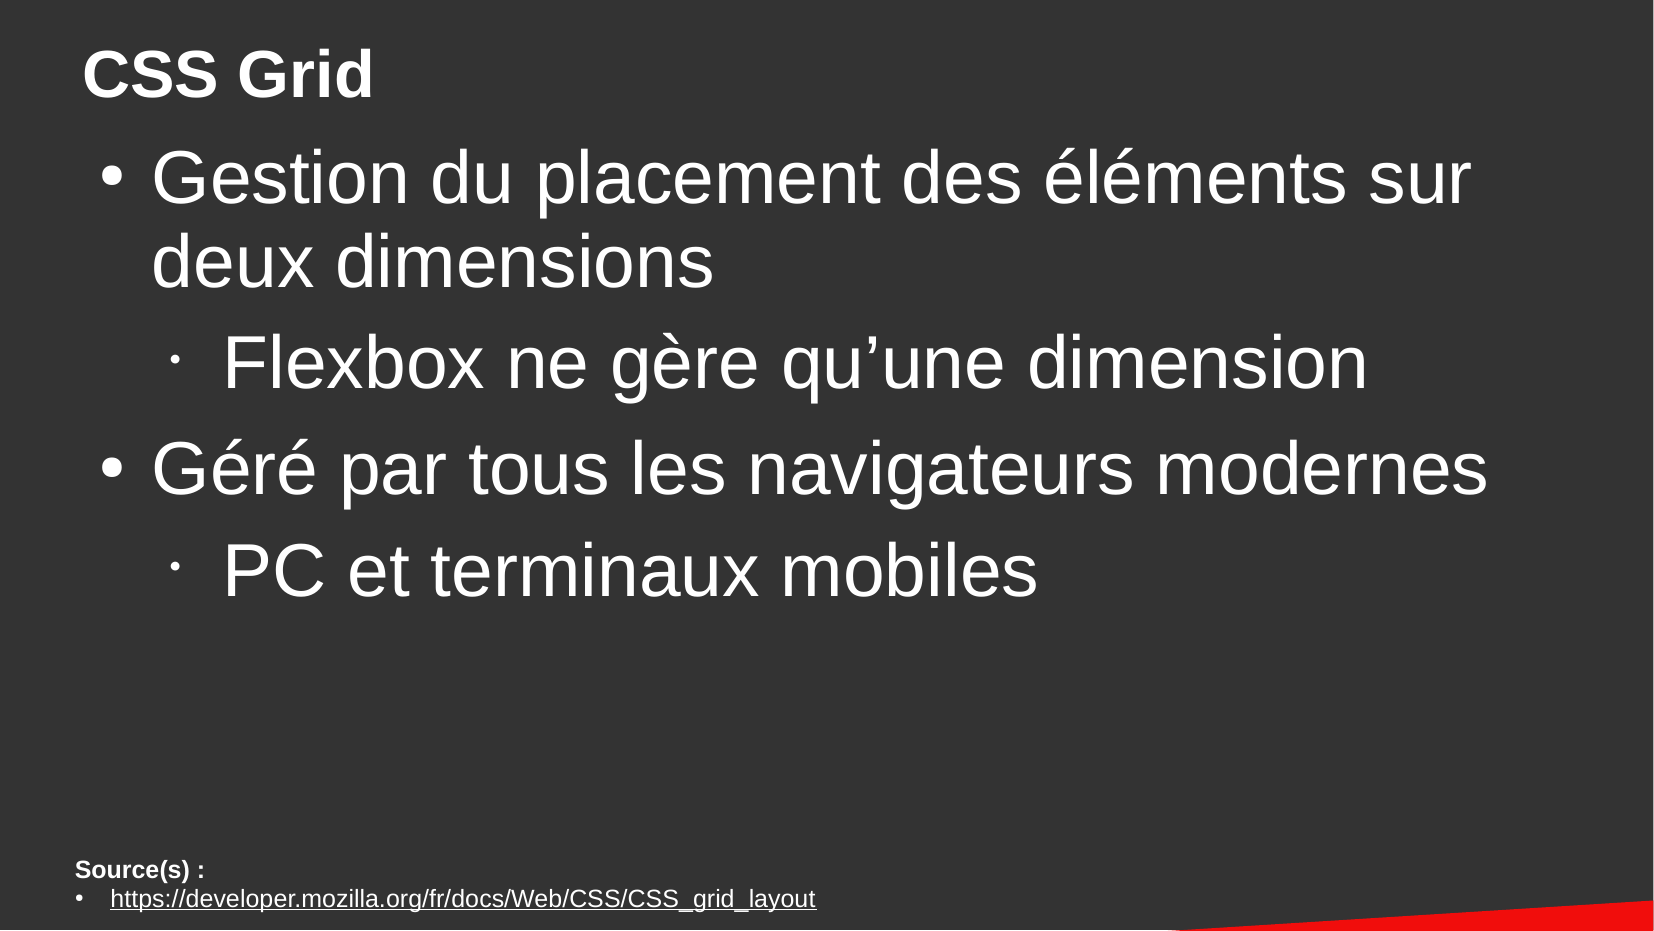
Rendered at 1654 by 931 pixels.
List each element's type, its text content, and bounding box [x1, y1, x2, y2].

text_box Source(s) : https://developer.mozilla.org/fr/docs/Web/CSS/CSS_grid_layout [60, 838, 1546, 920]
title CSS Grid [82, 37, 1571, 114]
text_box [1167, 900, 1654, 931]
list Gestion du placement des éléments sur deux dimensions Flexbox ne gère qu’une dimension Géré par tous les navigateurs modernes PC et terminaux mobiles [80, 135, 1620, 686]
